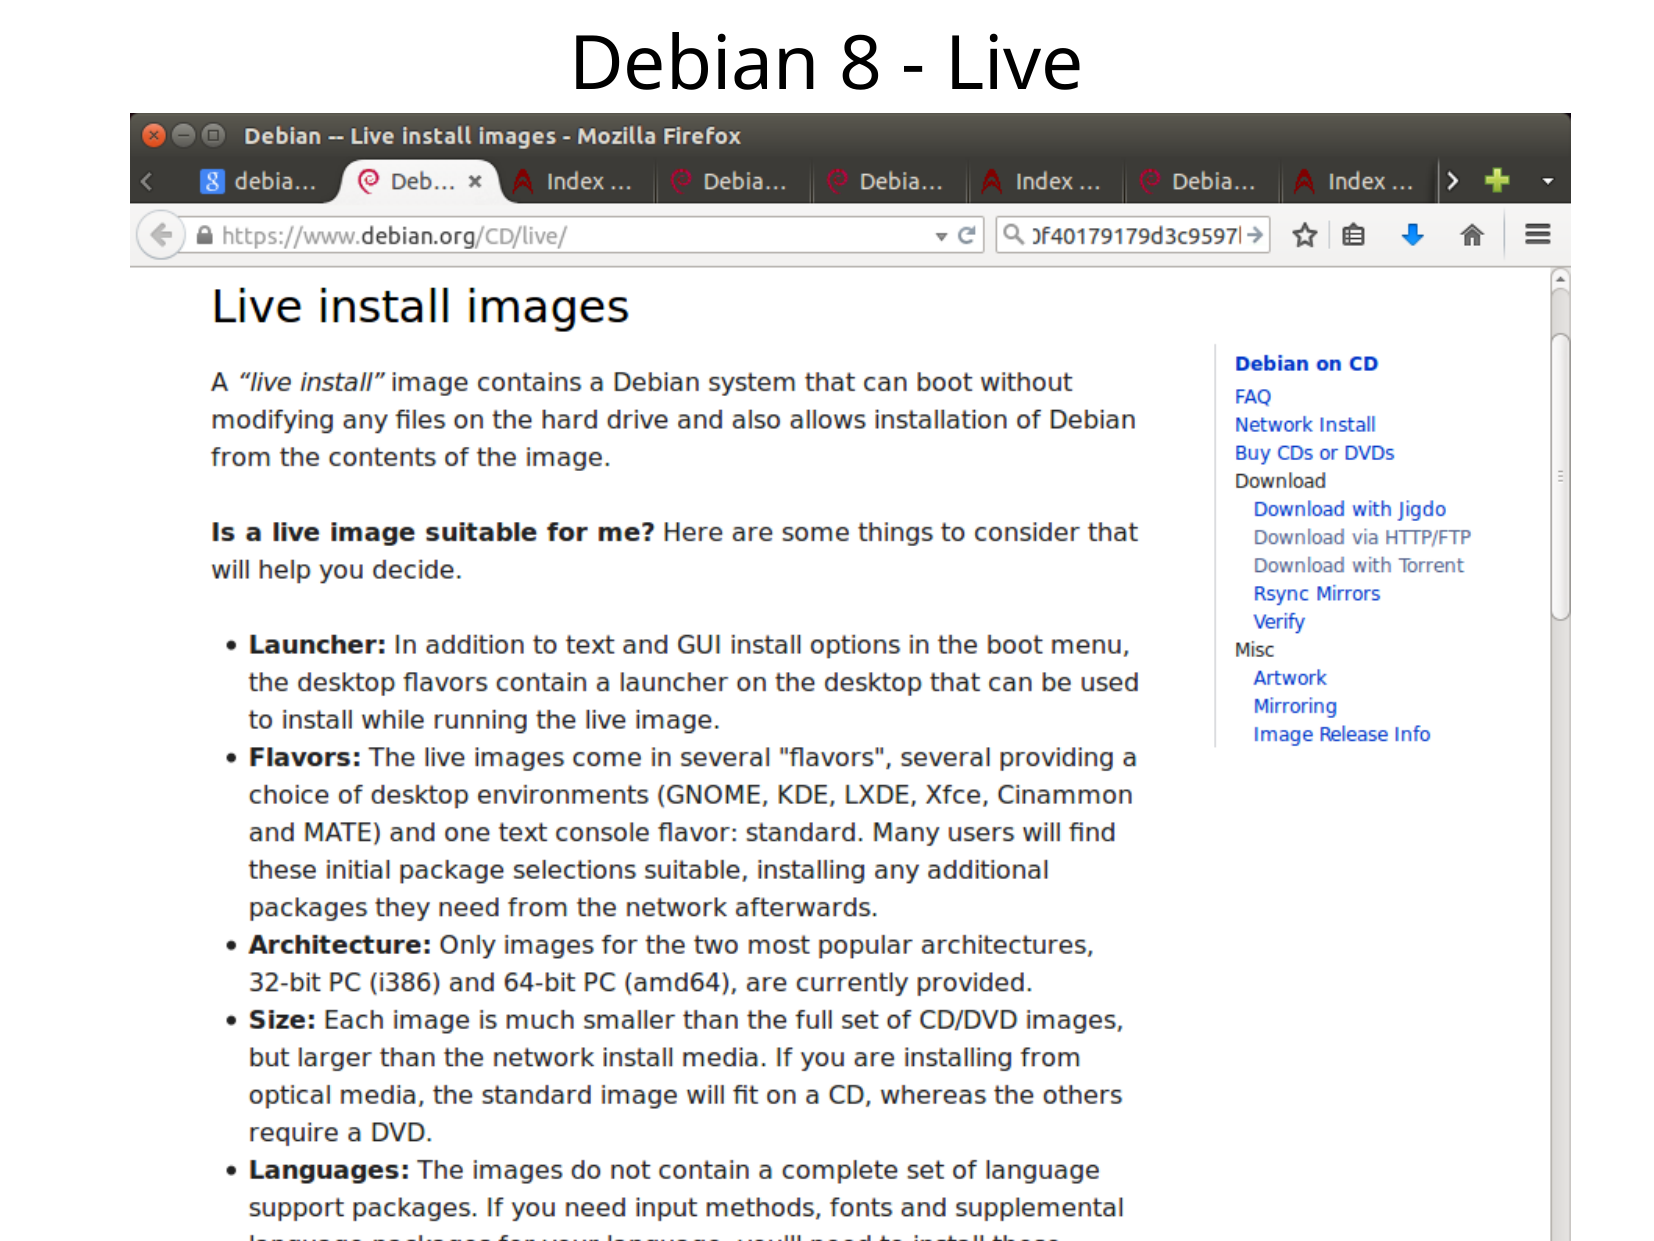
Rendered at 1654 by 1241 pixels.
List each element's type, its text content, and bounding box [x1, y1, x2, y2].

title Debian 8 - Live [82, 13, 1571, 107]
picture [130, 113, 1571, 1241]
